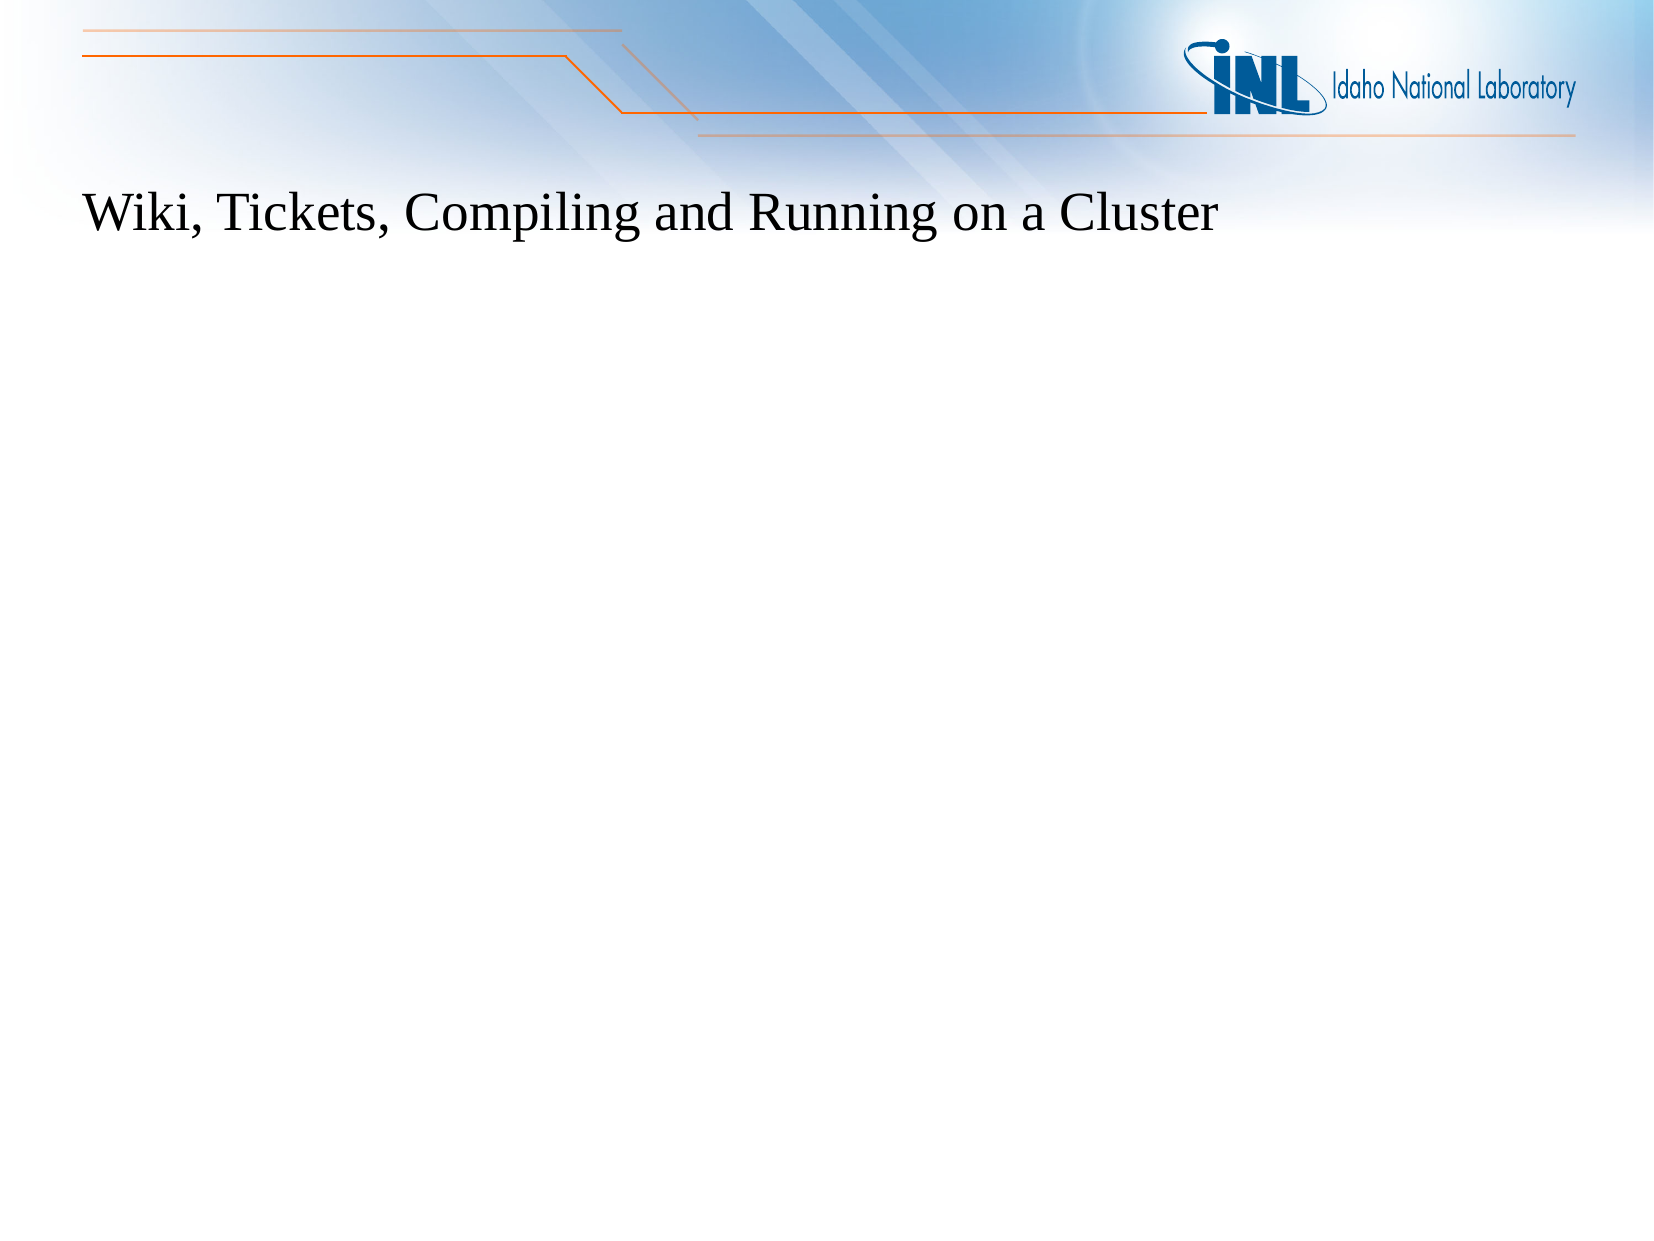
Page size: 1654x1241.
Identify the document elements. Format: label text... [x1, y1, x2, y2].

picture [0, 0, 1654, 1241]
title Wiki, Tickets, Compiling and Running on a Cluster [82, 181, 1576, 248]
